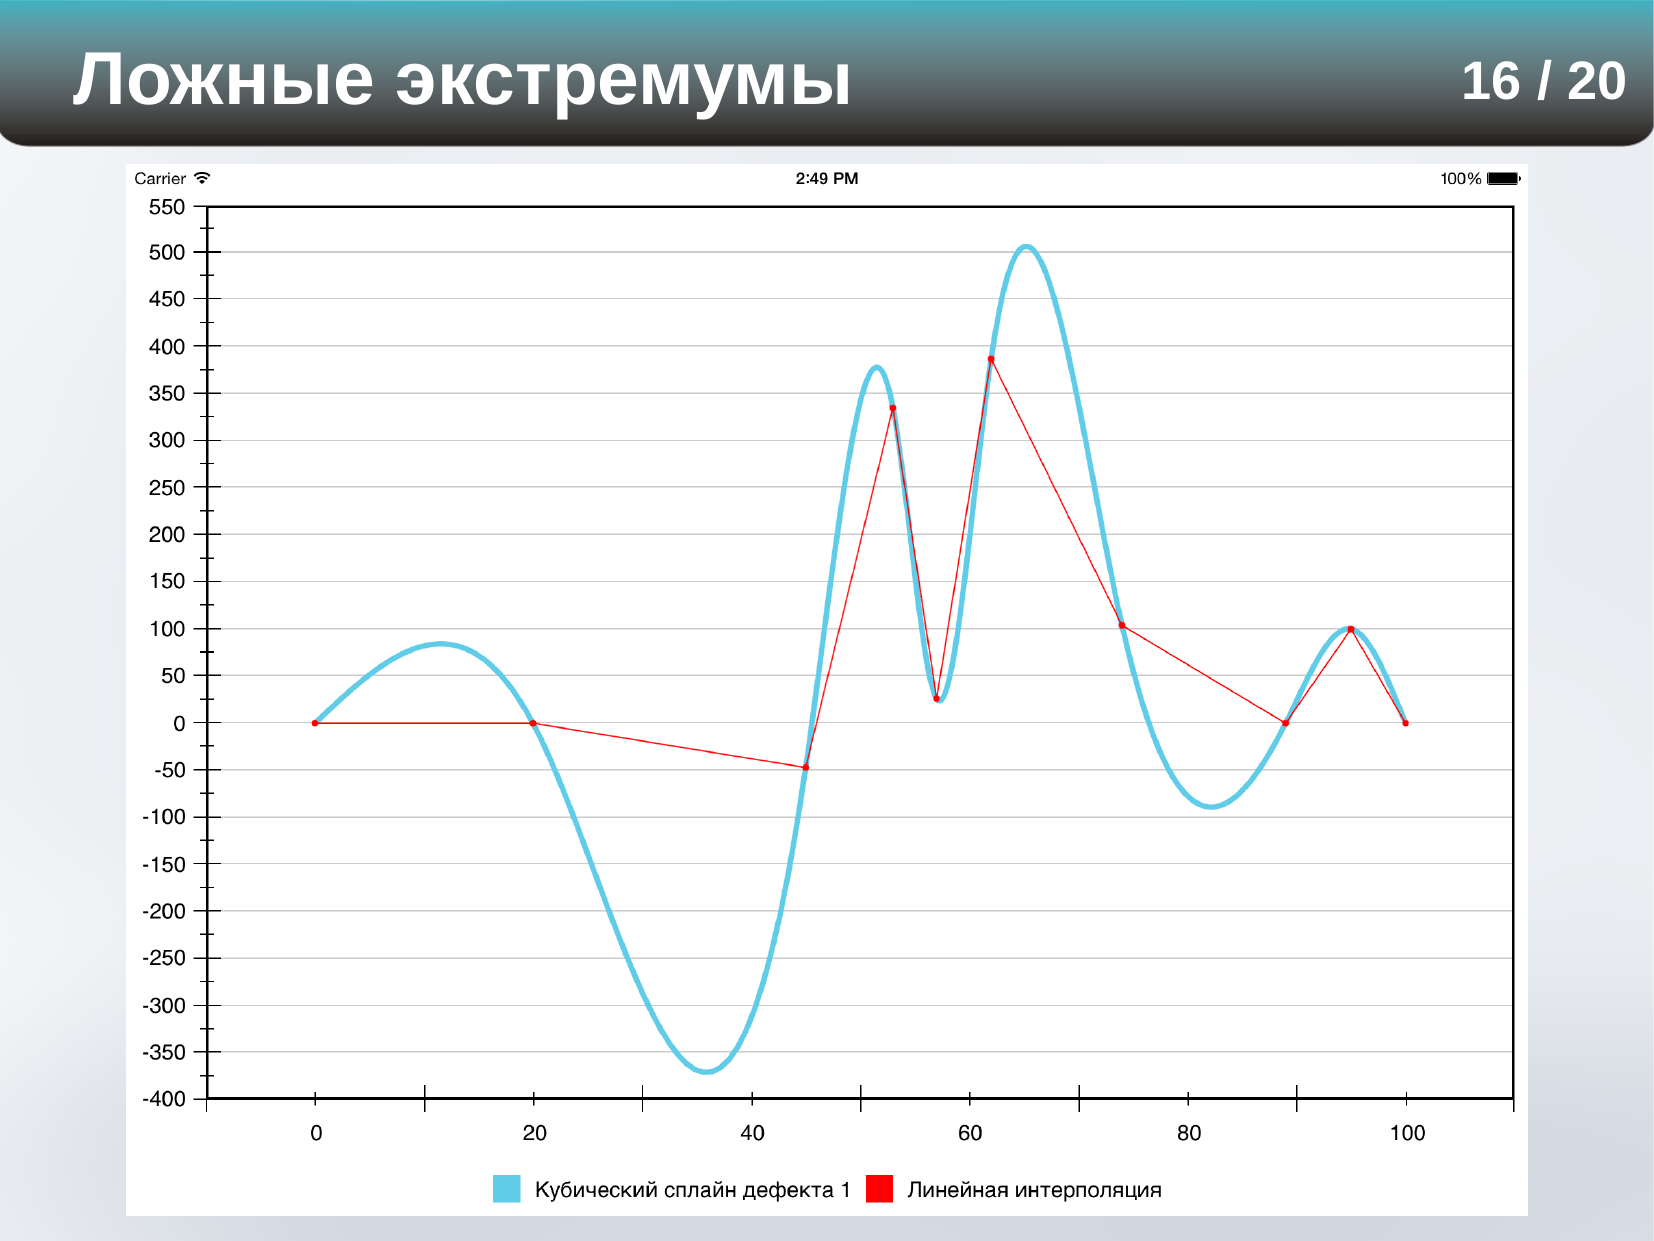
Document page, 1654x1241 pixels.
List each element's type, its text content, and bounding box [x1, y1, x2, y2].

picture [0, 0, 1654, 1241]
text_box Ложные экстремумы [59, 29, 1359, 129]
text_box <number> / 20 [1446, 42, 1654, 179]
